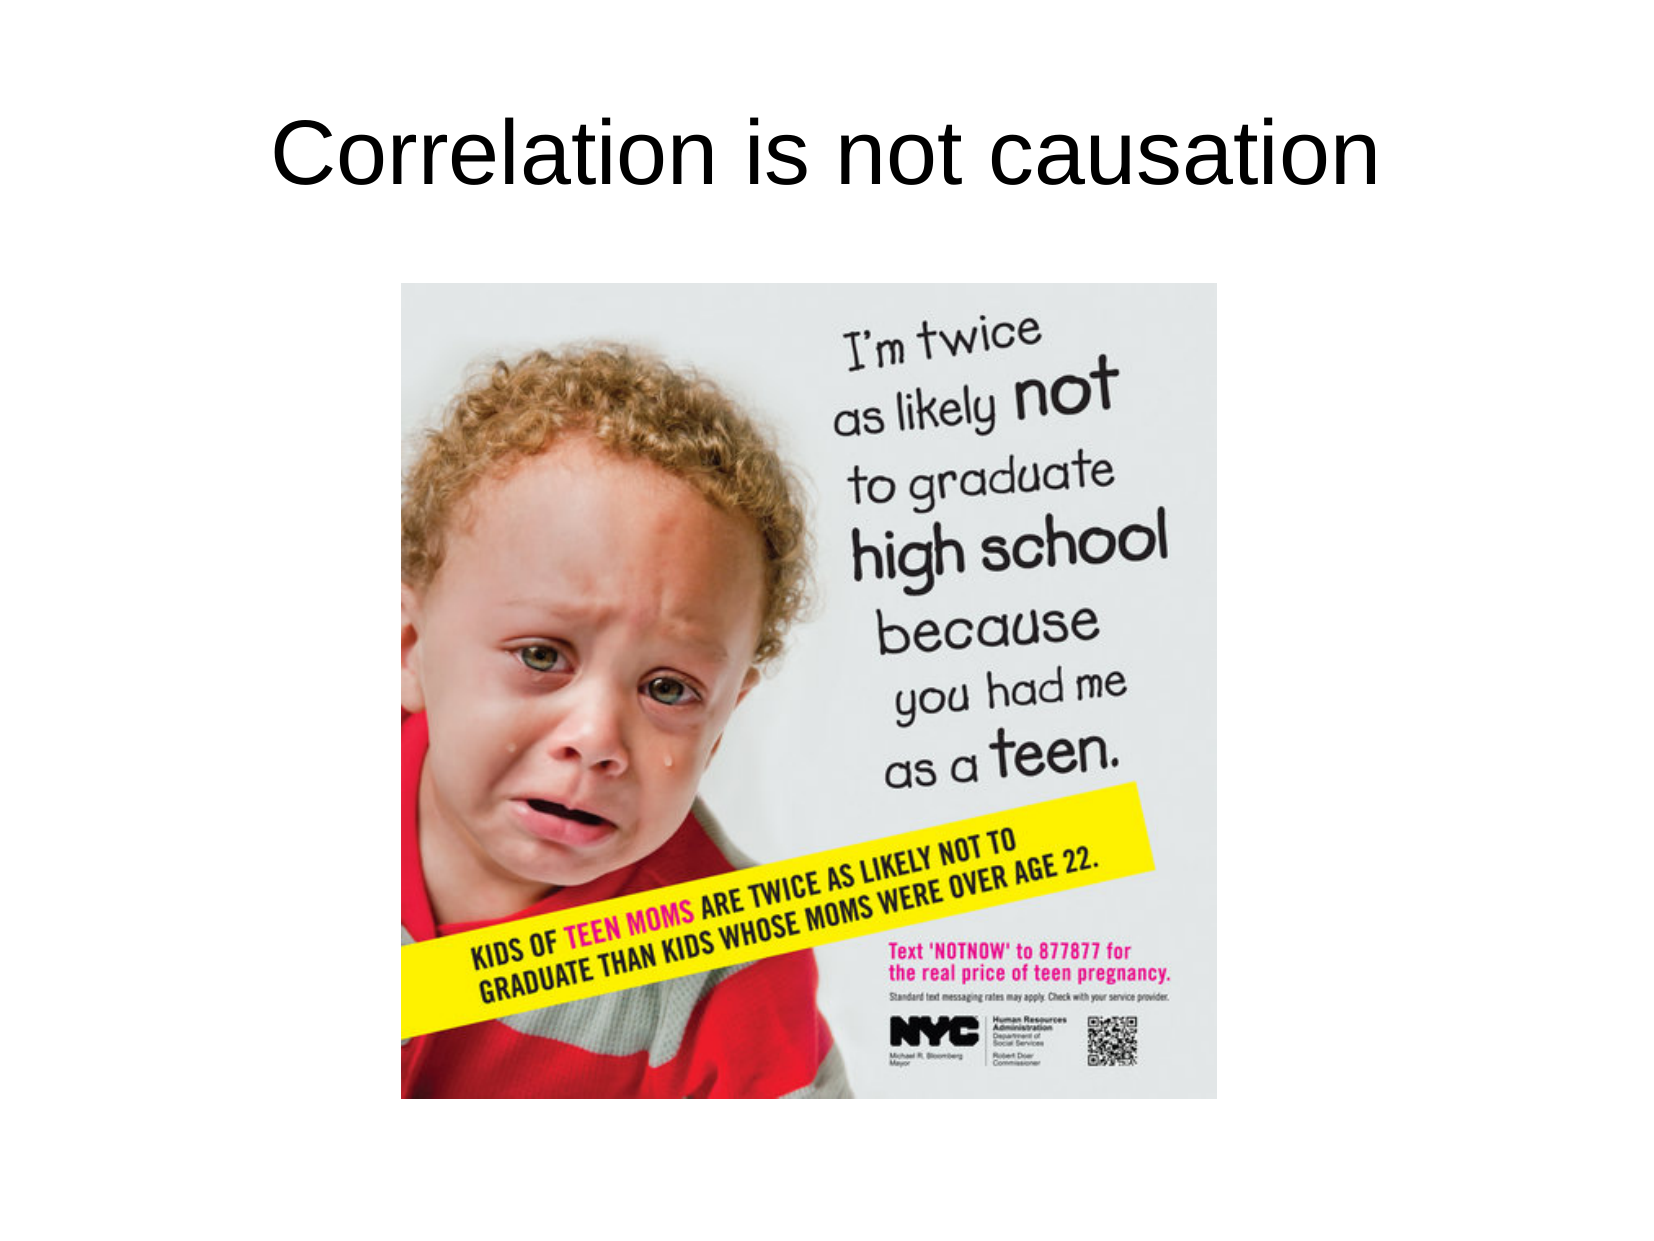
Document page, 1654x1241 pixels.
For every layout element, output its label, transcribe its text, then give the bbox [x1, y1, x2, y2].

title Correlation is not causation [82, 49, 1571, 257]
picture [401, 283, 1217, 1099]
